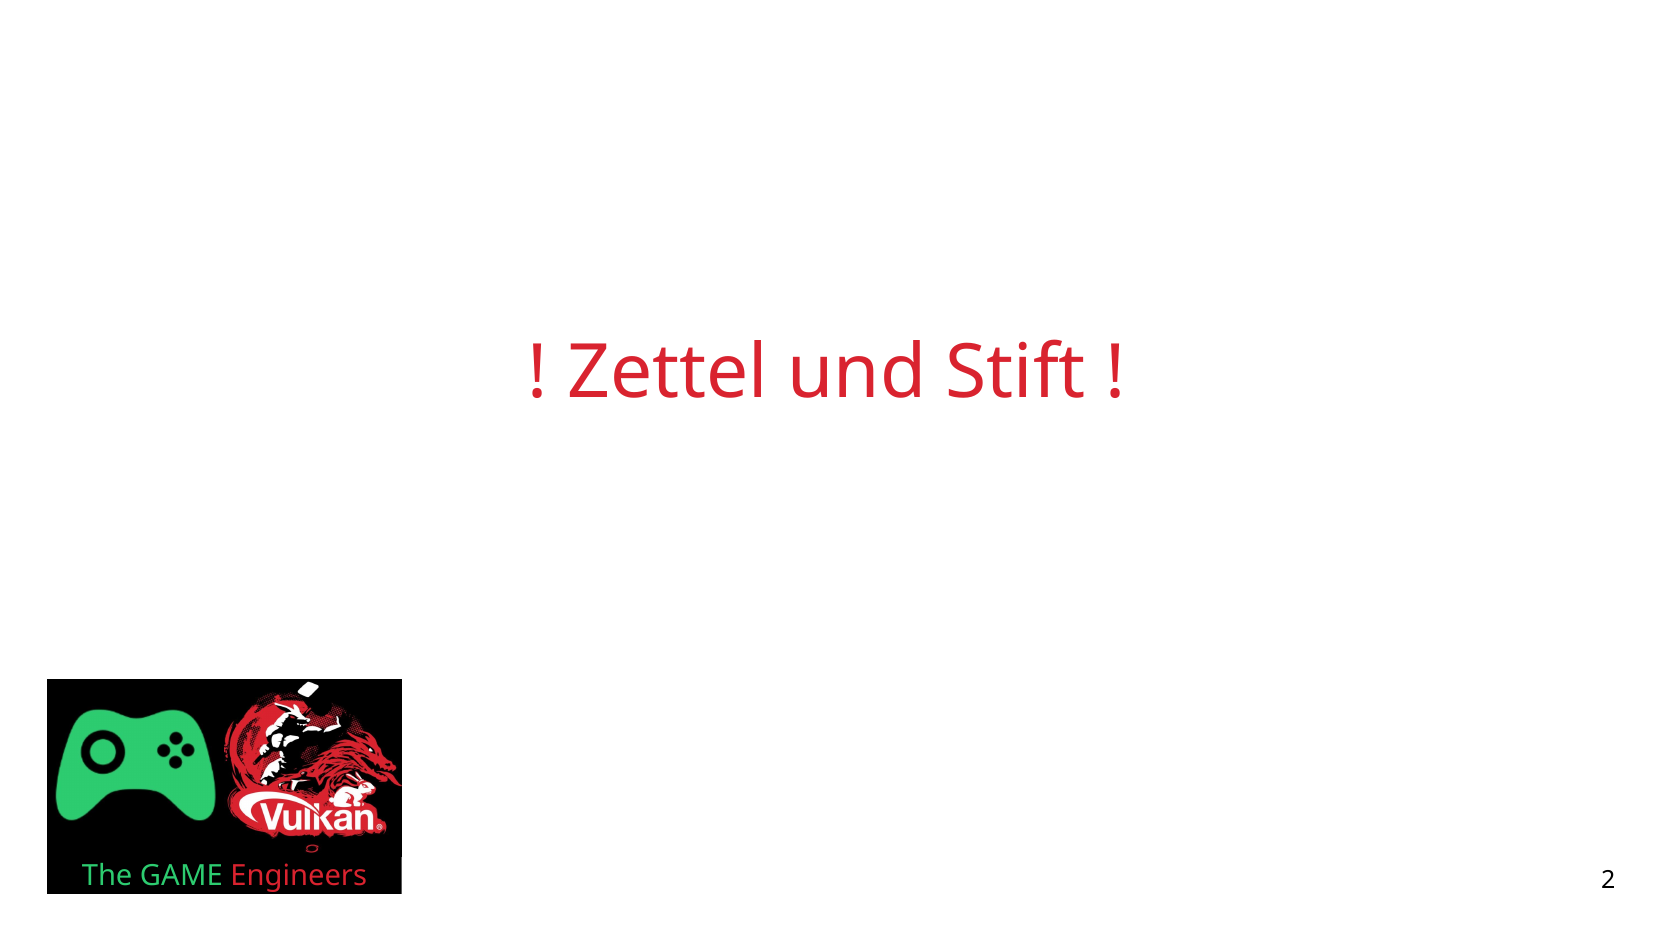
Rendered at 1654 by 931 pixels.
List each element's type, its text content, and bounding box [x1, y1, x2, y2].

picture [47, 679, 402, 857]
title ! Zettel und Stift ! [82, 324, 1571, 413]
